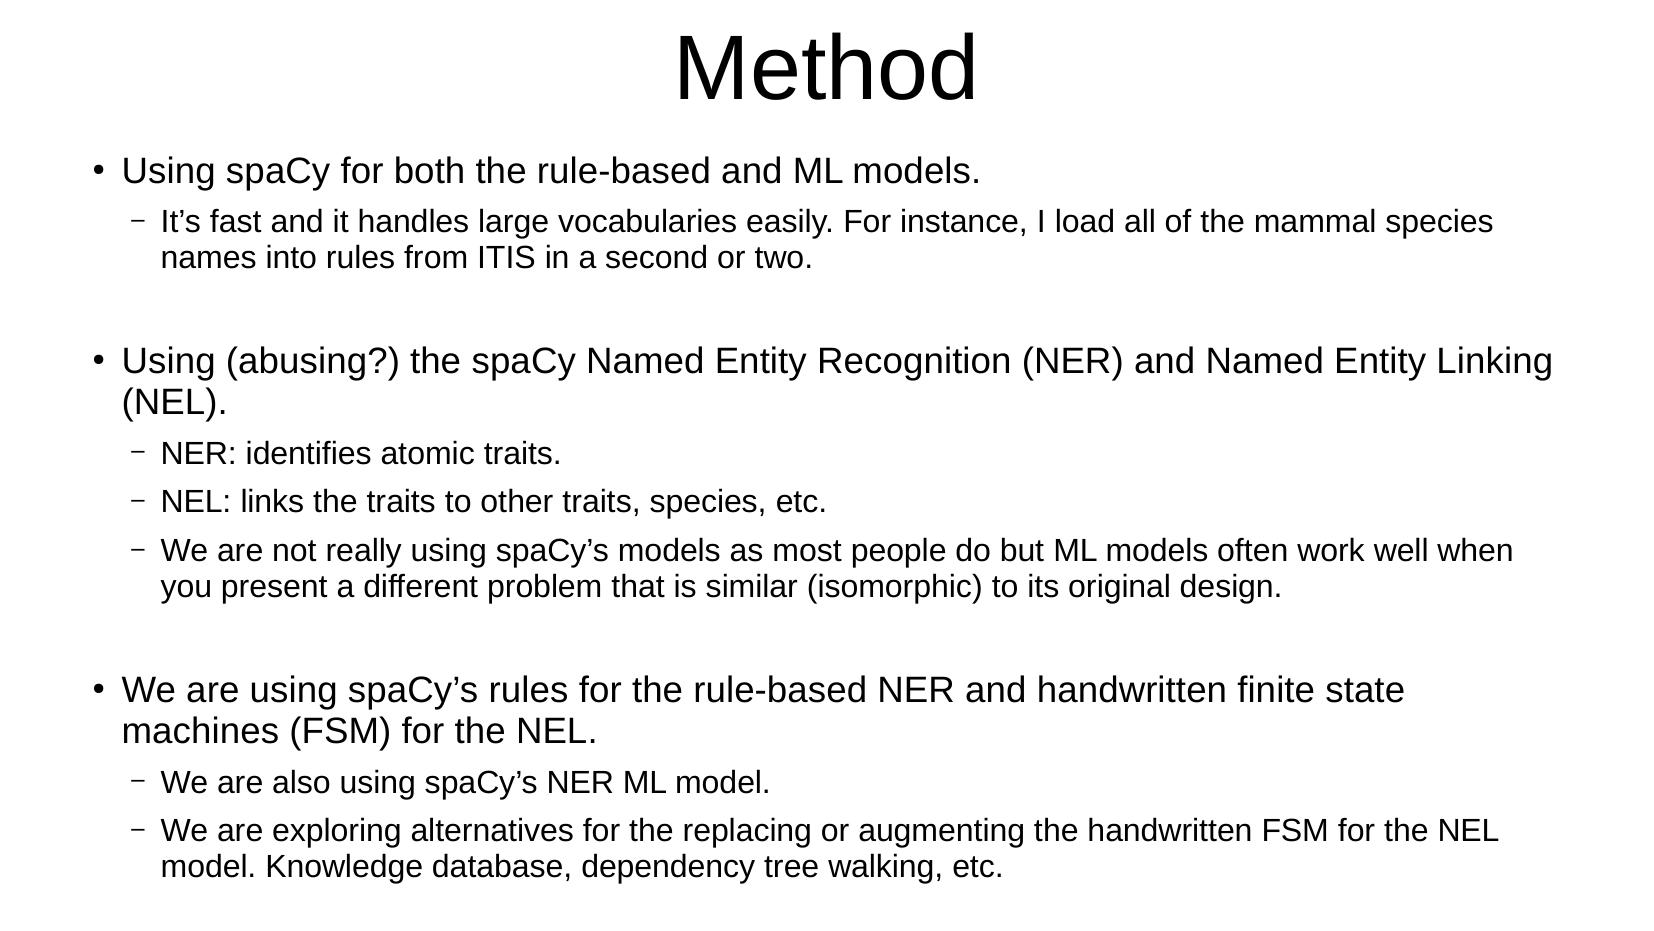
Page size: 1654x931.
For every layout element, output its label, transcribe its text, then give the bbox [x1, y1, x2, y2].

title Method [82, 0, 1571, 136]
list Using spaCy for both the rule-based and ML models. It’s fast and it handles large vocabularies easily. For instance, I load all of the mammal species names into rules from ITIS in a second or two. Using (abusing?) the spaCy Named Entity Recognition (NER) and Named Entity Linking (NEL). NER: identifies atomic traits. NEL: links the traits to other traits, species, etc. We are not really using spaCy’s models as most people do but ML models often work well when you present a different problem that is similar (isomorphic) to its original design. We are using spaCy’s rules for the rule-based NER and handwritten finite state machines (FSM) for the NEL. We are also using spaCy’s NER ML model. We are exploring alternatives for the replacing or augmenting the handwritten FSM for the NEL model. Knowledge database, dependency tree walking, etc. [82, 150, 1571, 886]
